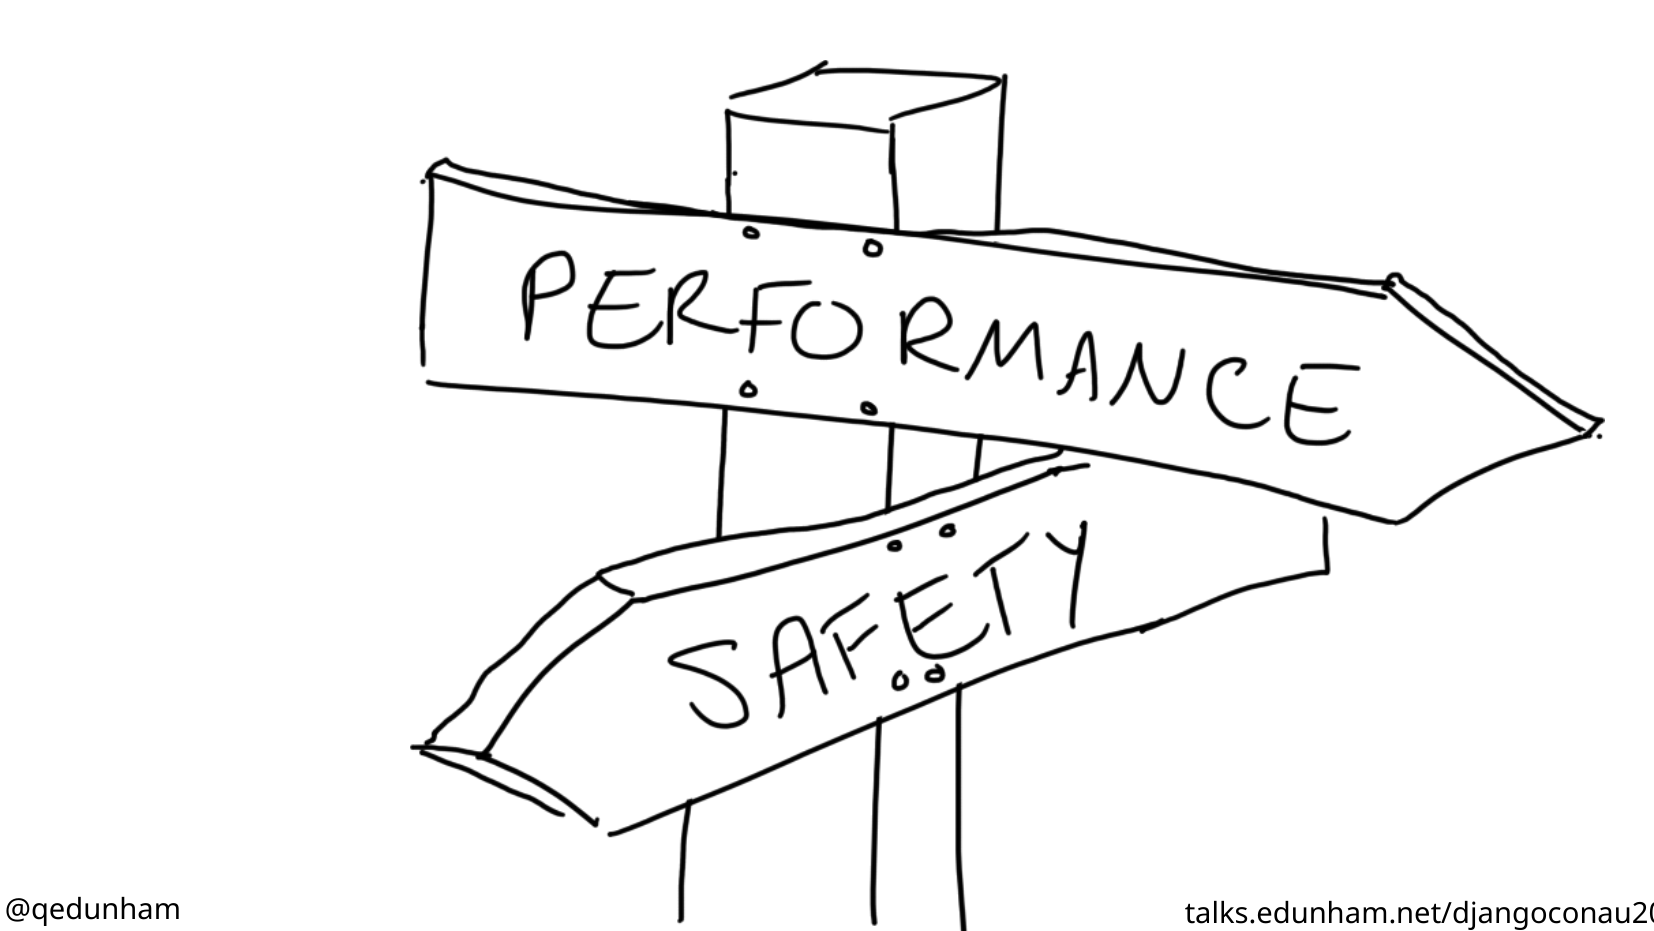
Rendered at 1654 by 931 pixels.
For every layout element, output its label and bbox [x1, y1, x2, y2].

picture [410, 60, 1606, 931]
